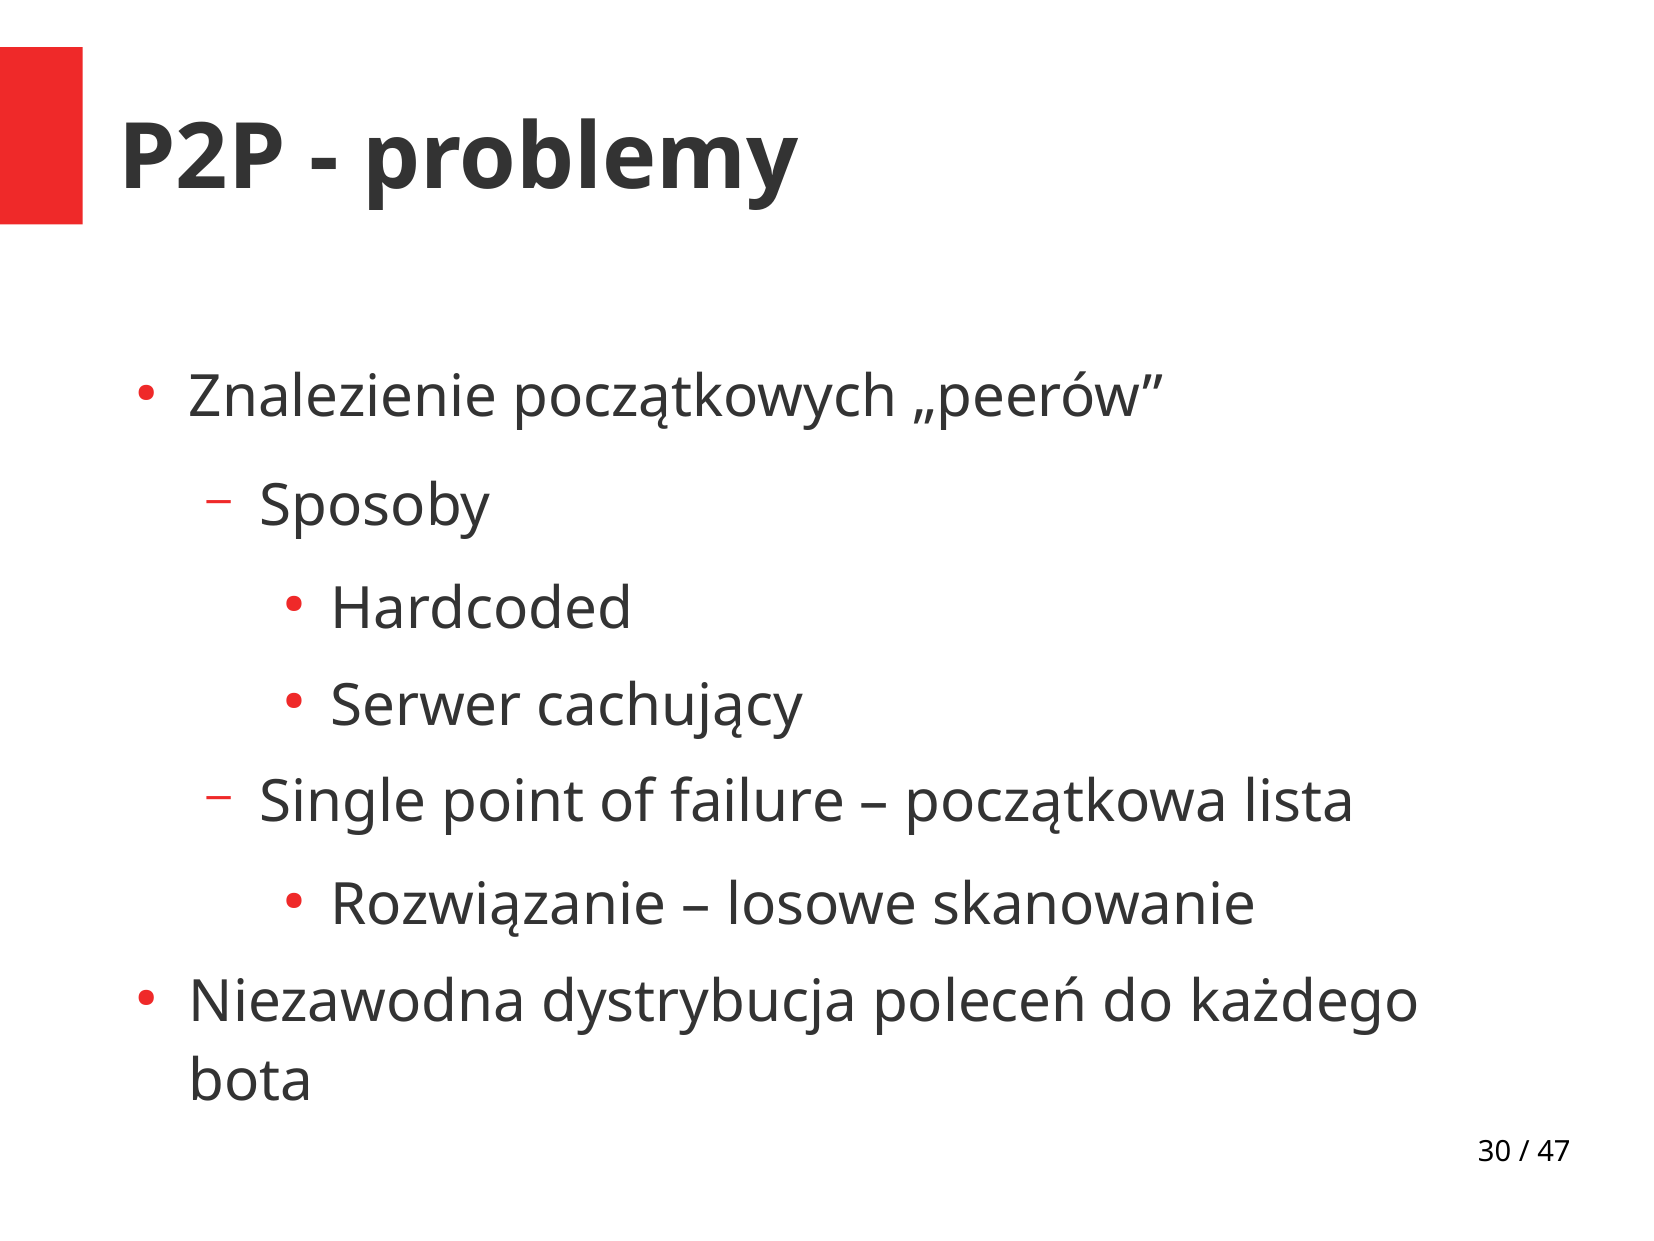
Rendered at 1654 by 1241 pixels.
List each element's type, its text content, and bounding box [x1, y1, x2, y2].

title P2P - problemy [118, 49, 1571, 257]
list Znalezienie początkowych „peerów” Sposoby Hardcoded Serwer cachujący Single point of failure – początkowa lista Rozwiązanie – losowe skanowanie Niezawodna dystrybucja poleceń do każdego bota [118, 354, 1536, 1074]
